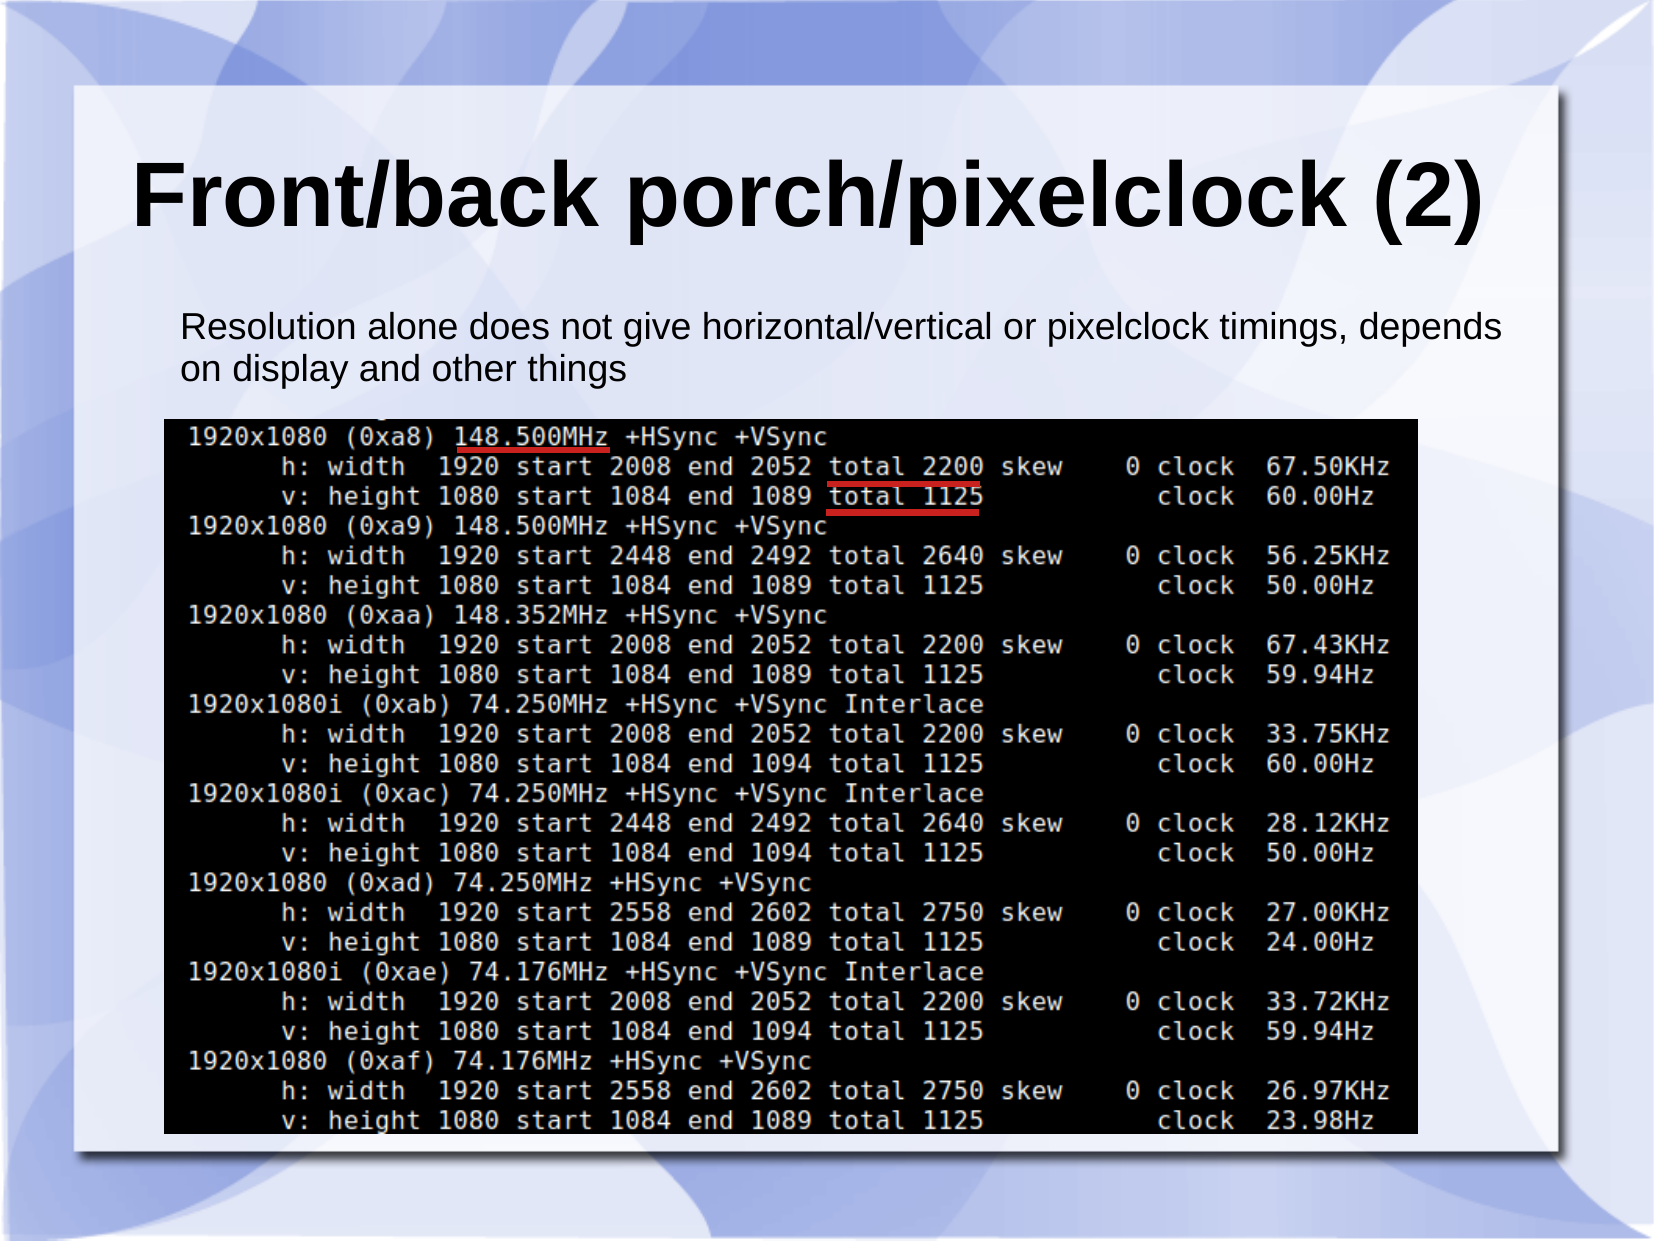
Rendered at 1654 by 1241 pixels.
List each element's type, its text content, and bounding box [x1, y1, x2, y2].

title Front/back porch/pixelclock (2) [82, 90, 1536, 298]
picture [0, 0, 1654, 1241]
text_box Resolution alone does not give horizontal/vertical or pixelclock timings, depends on display and other things [165, 297, 1518, 397]
